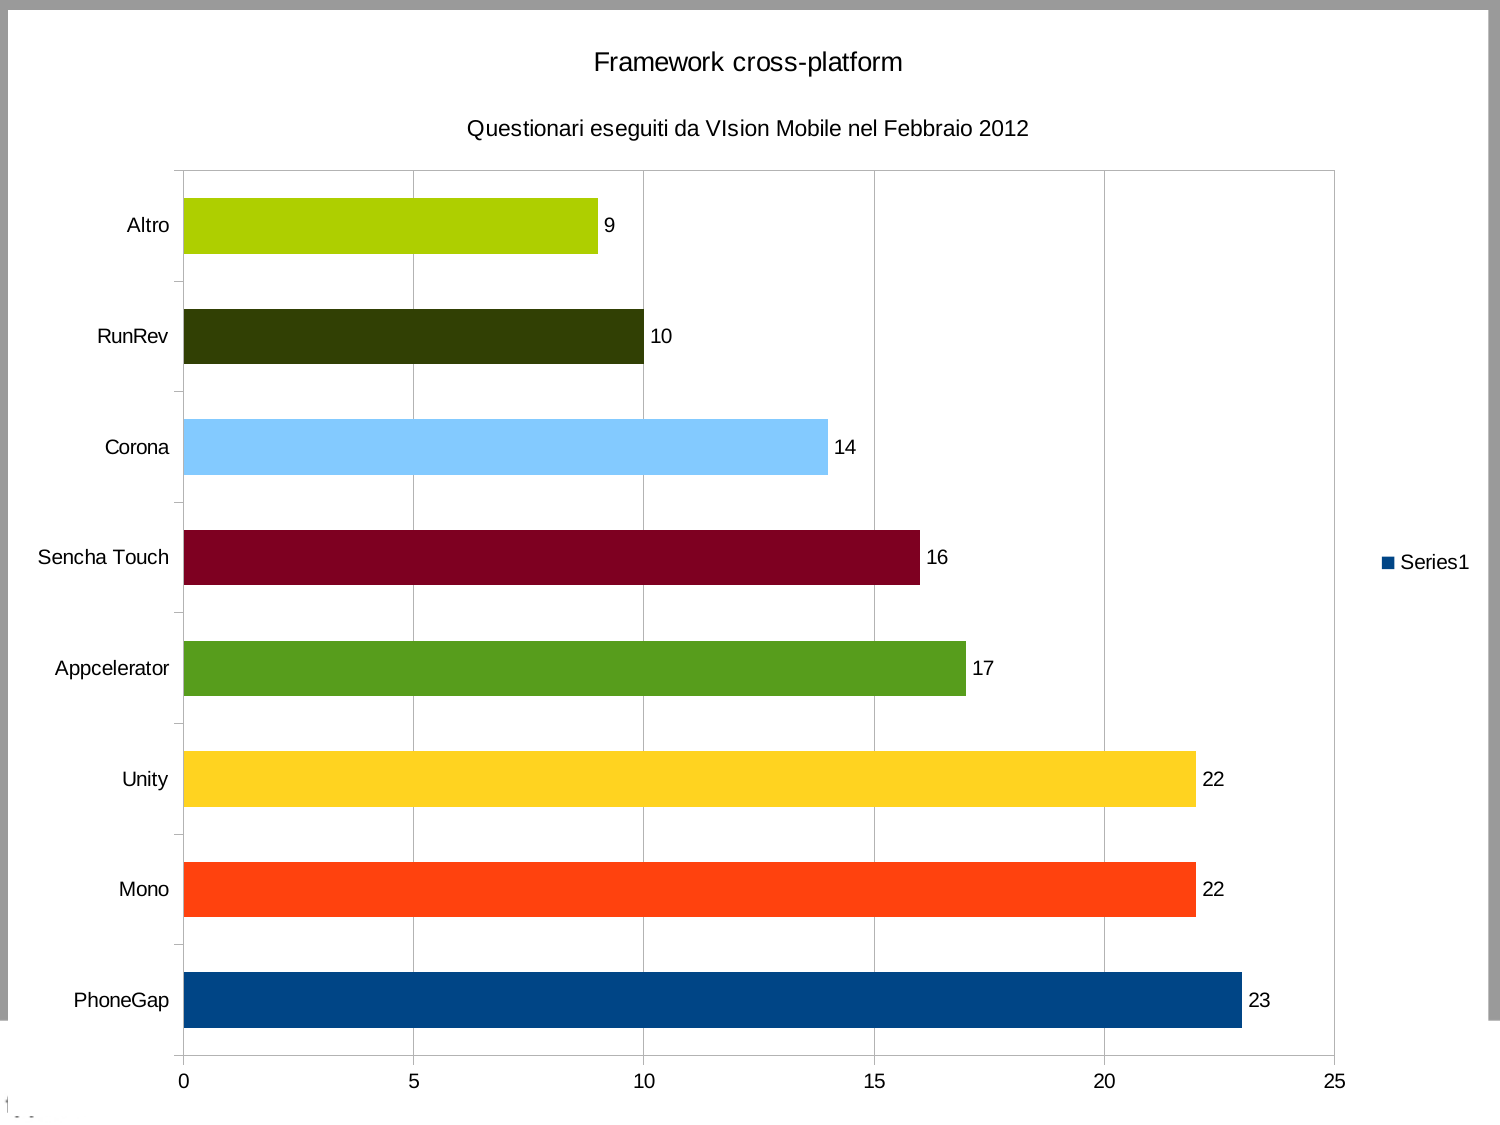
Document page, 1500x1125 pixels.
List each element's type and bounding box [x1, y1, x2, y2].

picture [0, 0, 1500, 1125]
chart [8, 10, 1489, 1116]
